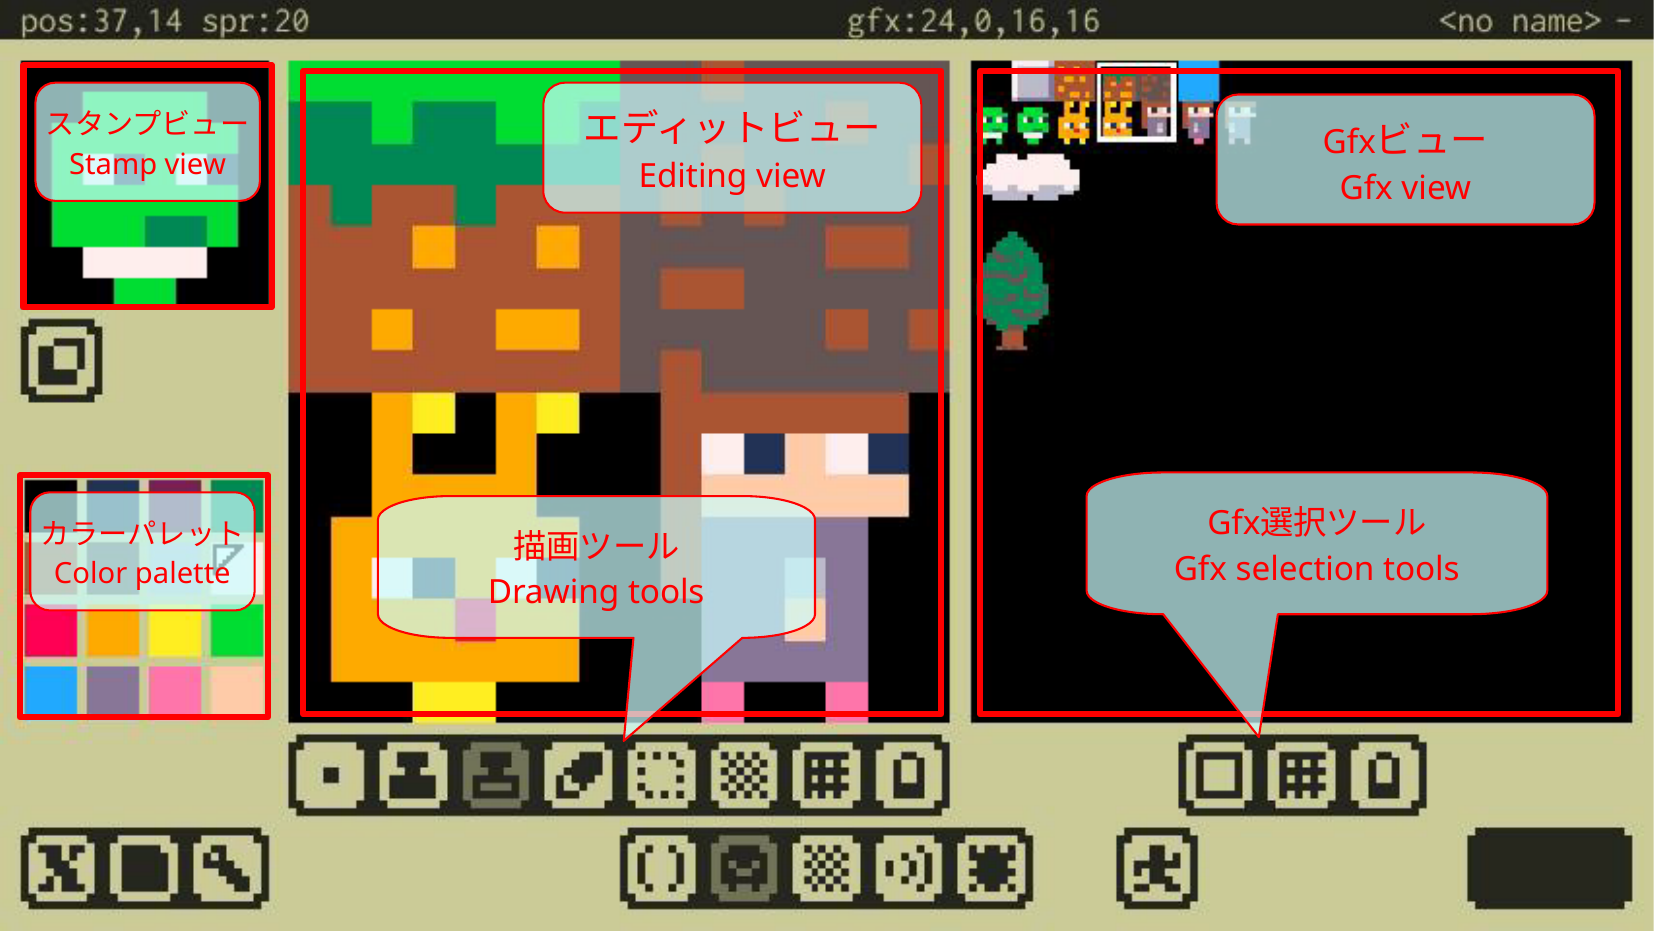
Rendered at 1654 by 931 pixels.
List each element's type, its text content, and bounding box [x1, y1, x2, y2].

picture [0, 0, 1654, 931]
text_box カラーパレット Color palette [30, 492, 255, 611]
text_box 描画ツール Drawing tools [377, 496, 816, 741]
text_box Gfx選択ツール Gfx selection tools [1086, 472, 1548, 738]
text_box エディットビュー Editing view [543, 82, 922, 213]
text_box [19, 475, 268, 718]
text_box [303, 70, 942, 715]
text_box [23, 65, 272, 308]
text_box [980, 70, 1619, 715]
